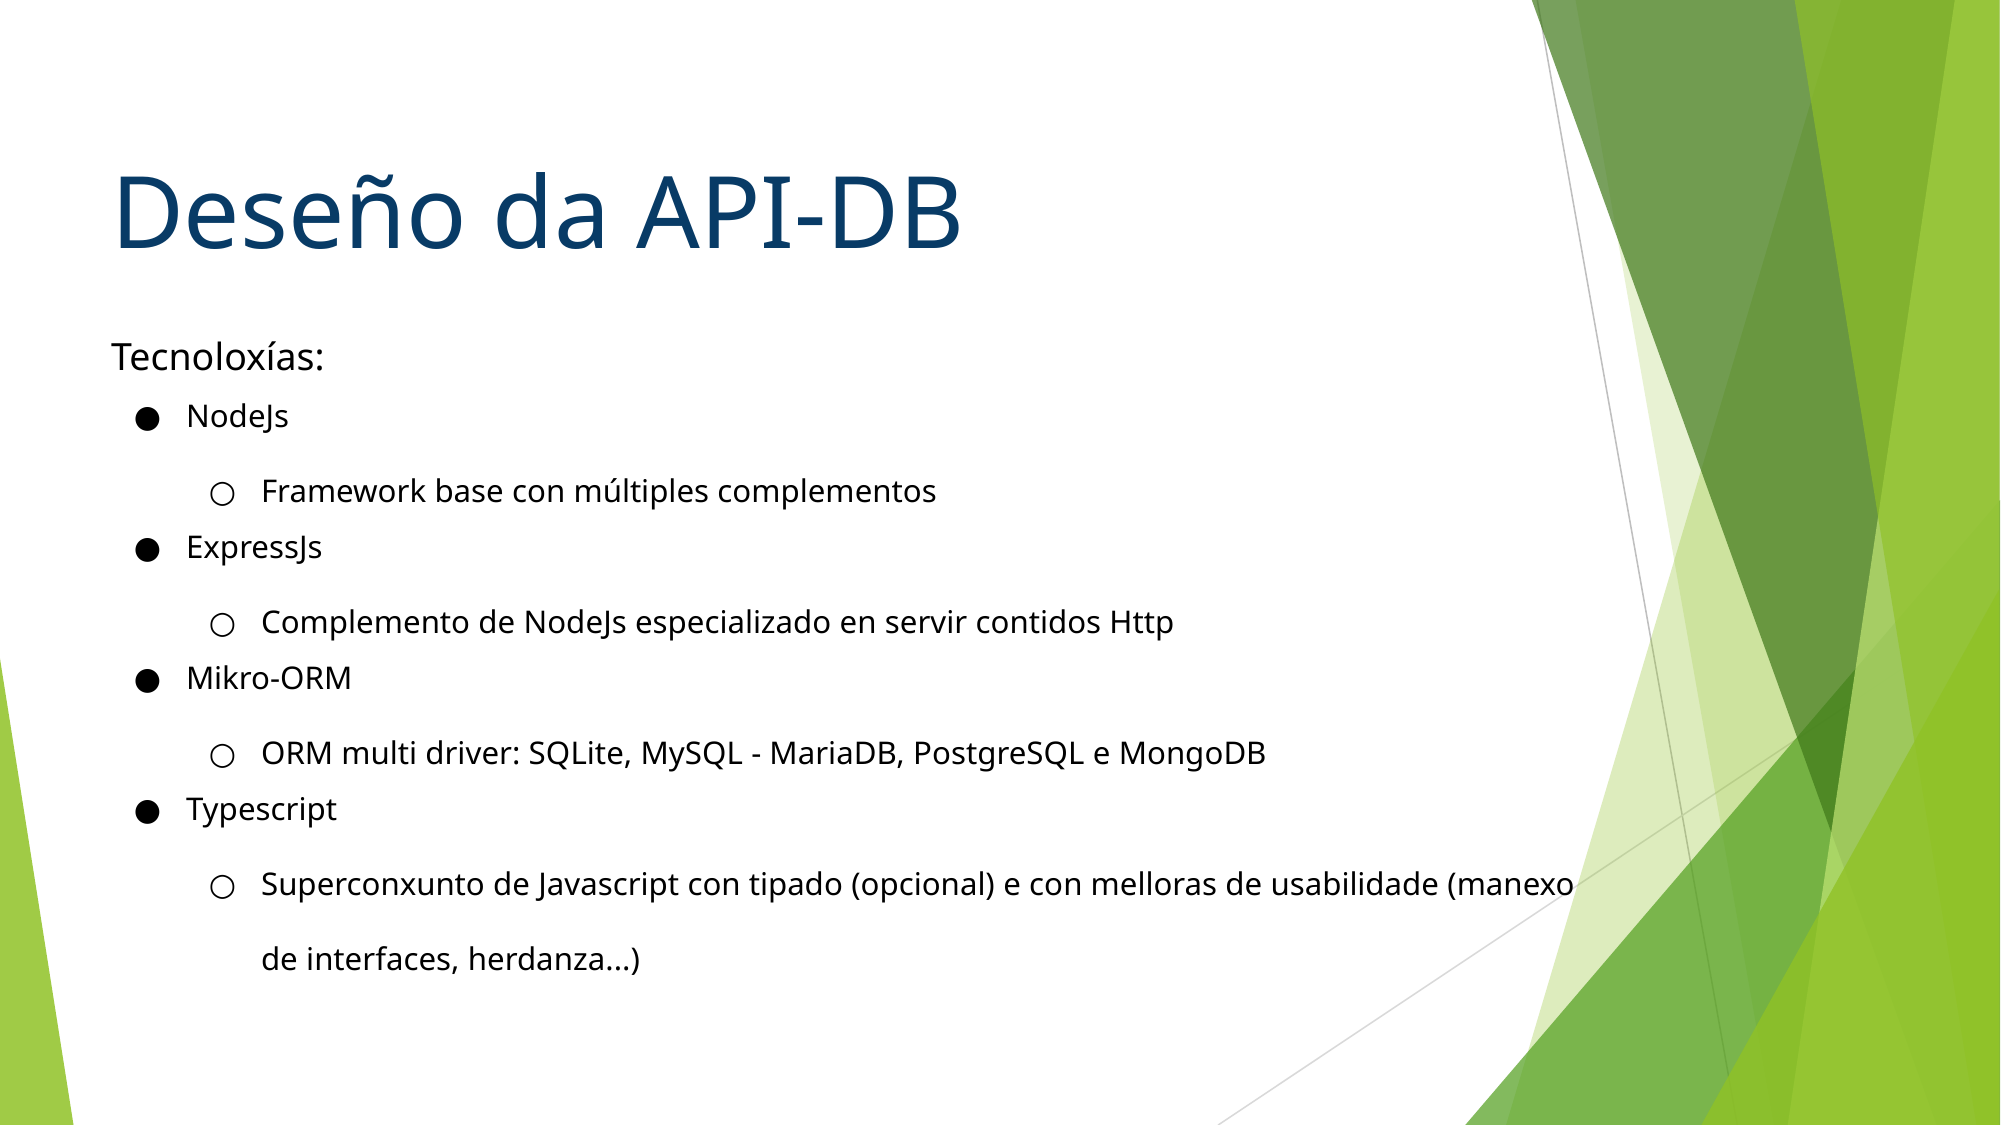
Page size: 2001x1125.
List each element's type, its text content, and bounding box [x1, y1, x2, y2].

subtitle Tecnoloxías: NodeJs Framework base con múltiples complementos ExpressJs Complemento de NodeJs especializado en servir contidos Http Mikro-ORM ORM multi driver: SQLite, MySQL - MariaDB, PostgreSQL e MongoDB Typescript Superconxunto de Javascript con tipado (opcional) e con melloras de usabilidade (manexo de interfaces, herdanza...) [111, 280, 1616, 1075]
title Deseño da API-DB [111, 99, 1522, 280]
